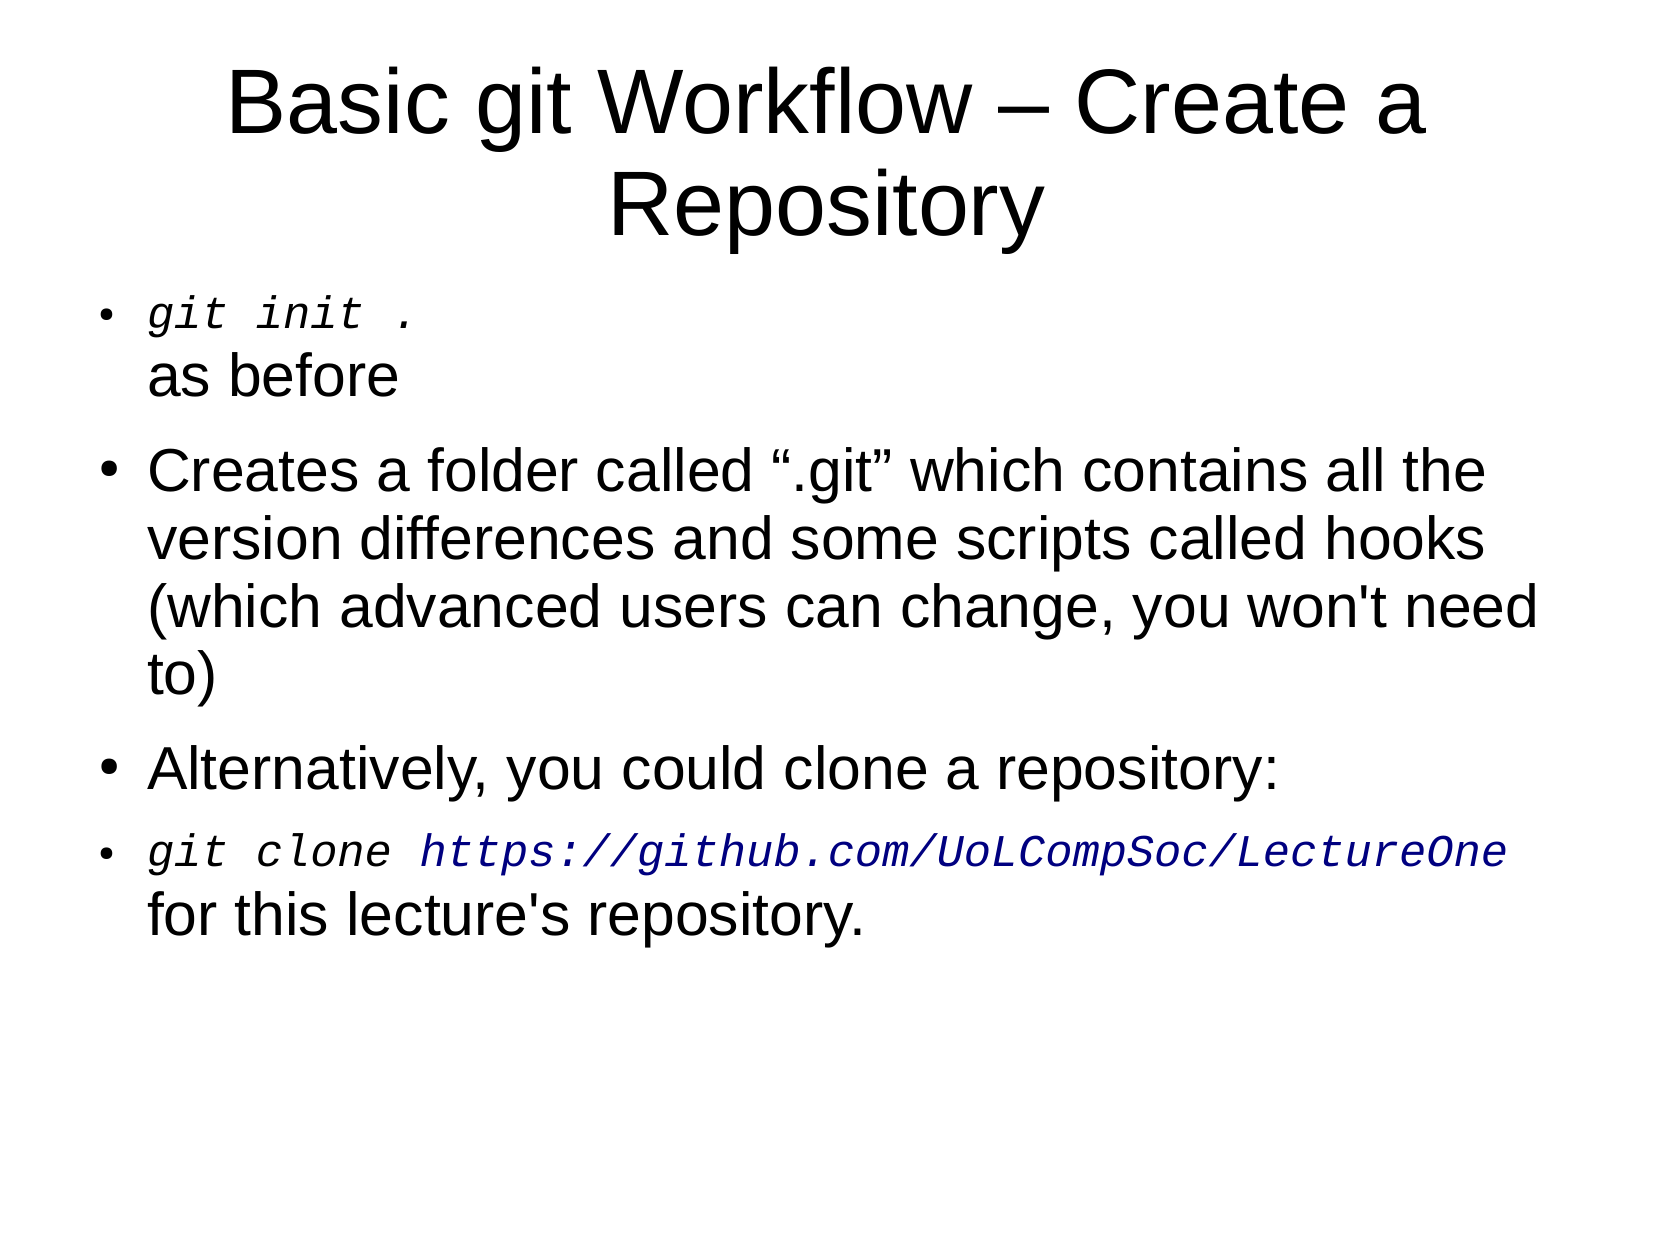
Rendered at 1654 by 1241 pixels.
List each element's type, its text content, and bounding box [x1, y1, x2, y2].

list git init . as before Creates a folder called “.git” which contains all the version differences and some scripts called hooks (which advanced users can change, you won't need to) Alternatively, you could clone a repository: git clone https://github.com/UoLCompSoc/LectureOne for this lecture's repository. [82, 290, 1571, 1010]
title Basic git Workflow – Create a Repository [82, 49, 1571, 257]
